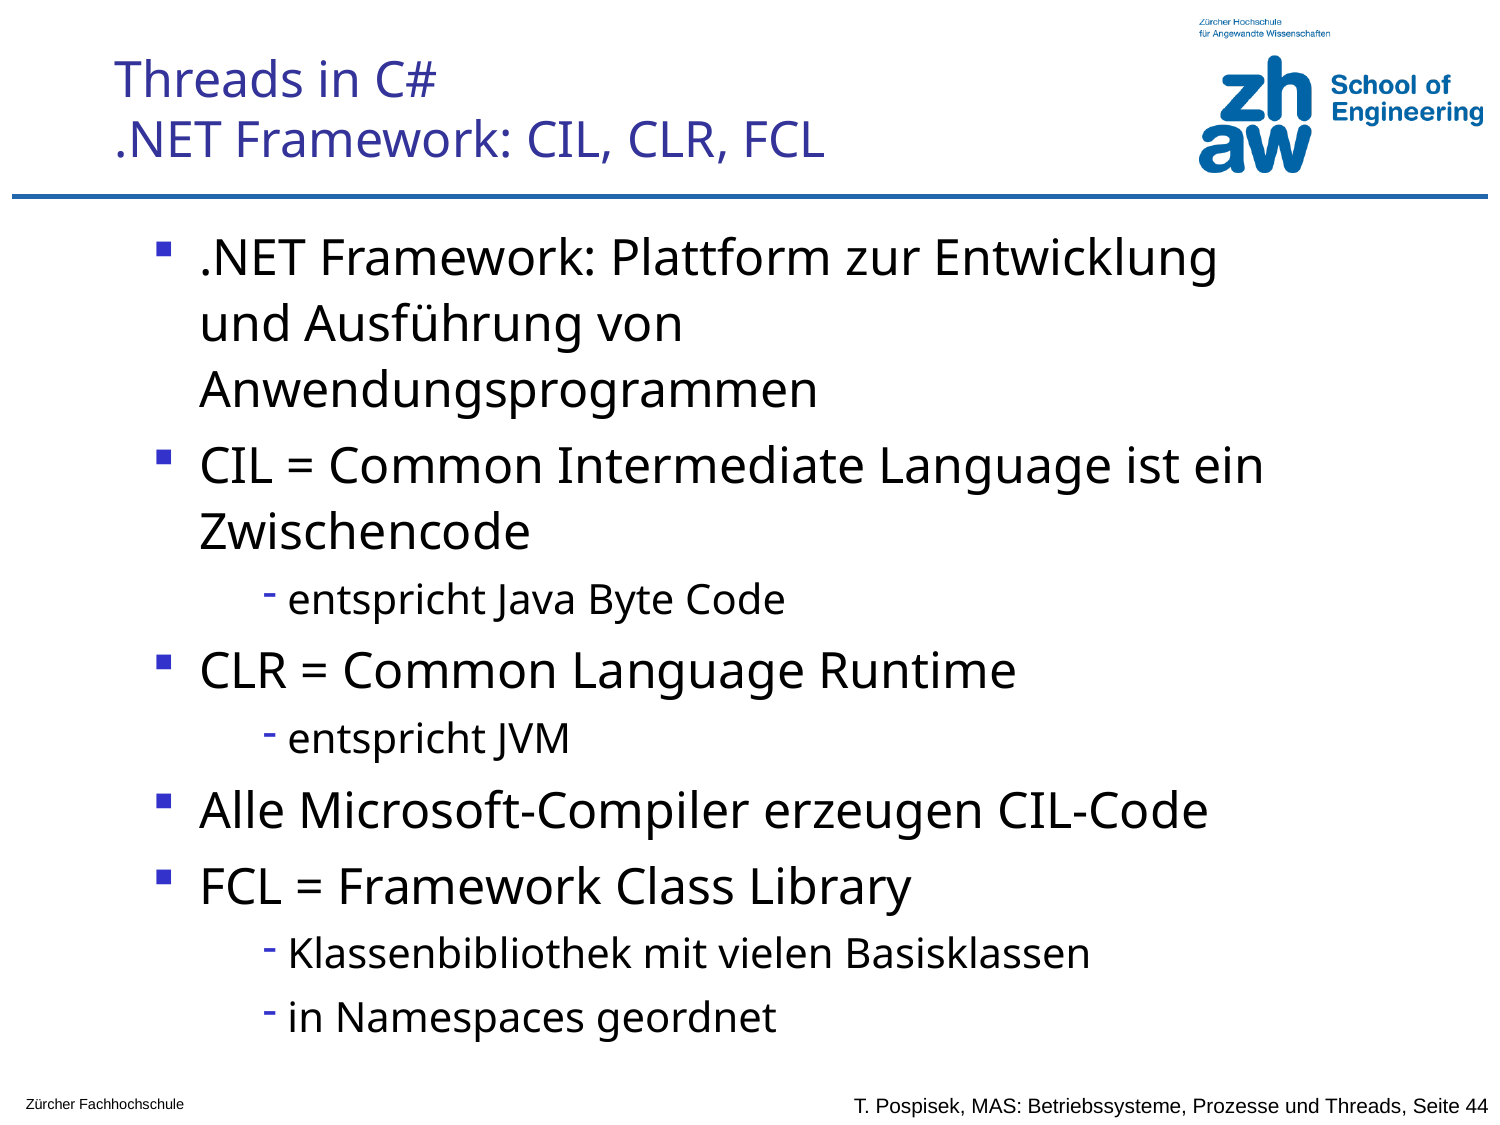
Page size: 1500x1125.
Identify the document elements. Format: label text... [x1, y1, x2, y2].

title Threads in C# .NET Framework: CIL, CLR, FCL [99, 62, 1379, 175]
text_box .NET Framework: Plattform zur Entwicklung und Ausführung von Anwendungsprogrammen CIL = Common Intermediate Language ist ein Zwischencode entspricht Java Byte Code CLR = Common Language Runtime entspricht JVM Alle Microsoft-Compiler erzeugen CIL-Code FCL = Framework Class Library Klassenbibliothek mit vielen Basisklassen in Namespaces geordnet [137, 212, 1325, 1049]
picture [1199, 19, 1483, 173]
